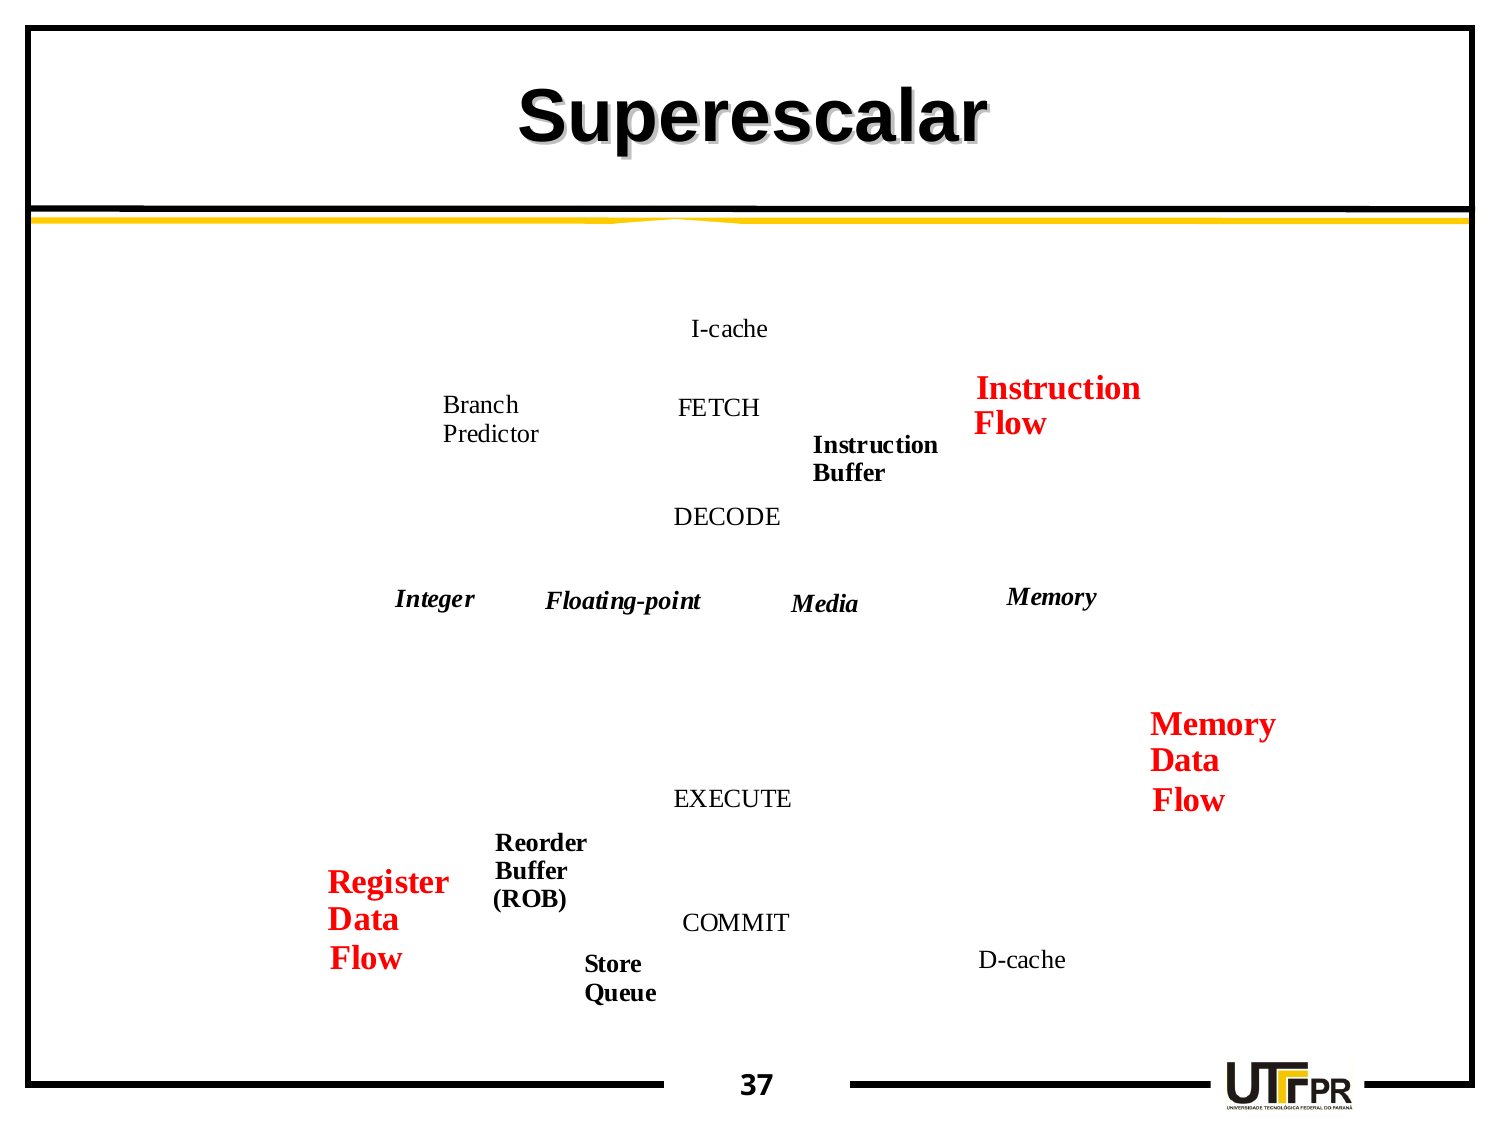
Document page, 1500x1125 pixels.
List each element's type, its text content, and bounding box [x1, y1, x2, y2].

picture [297, 201, 1353, 1110]
title Superescalar [29, 73, 1477, 168]
